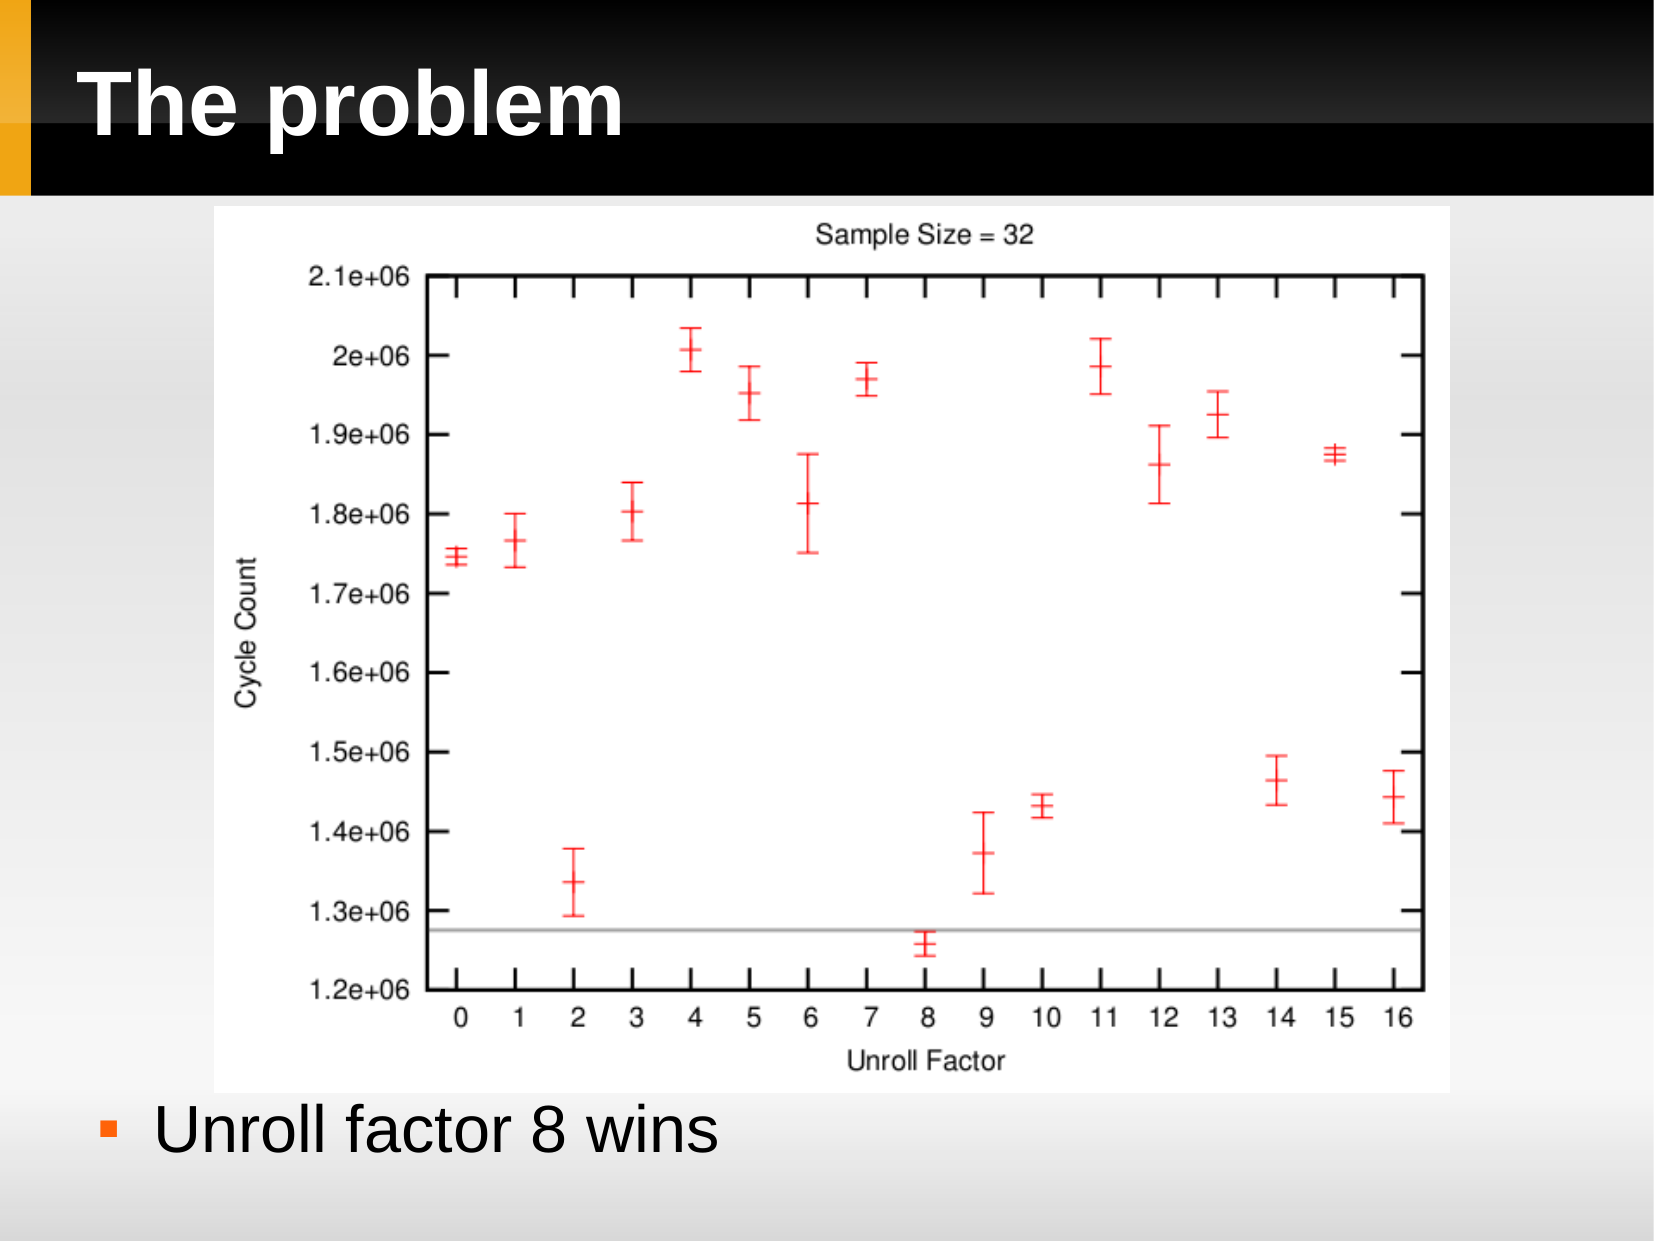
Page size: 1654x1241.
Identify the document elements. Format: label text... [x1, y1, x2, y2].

list Unroll factor 8 wins [82, 1092, 1571, 1211]
picture [0, 0, 1654, 1241]
title The problem [76, 7, 1565, 200]
